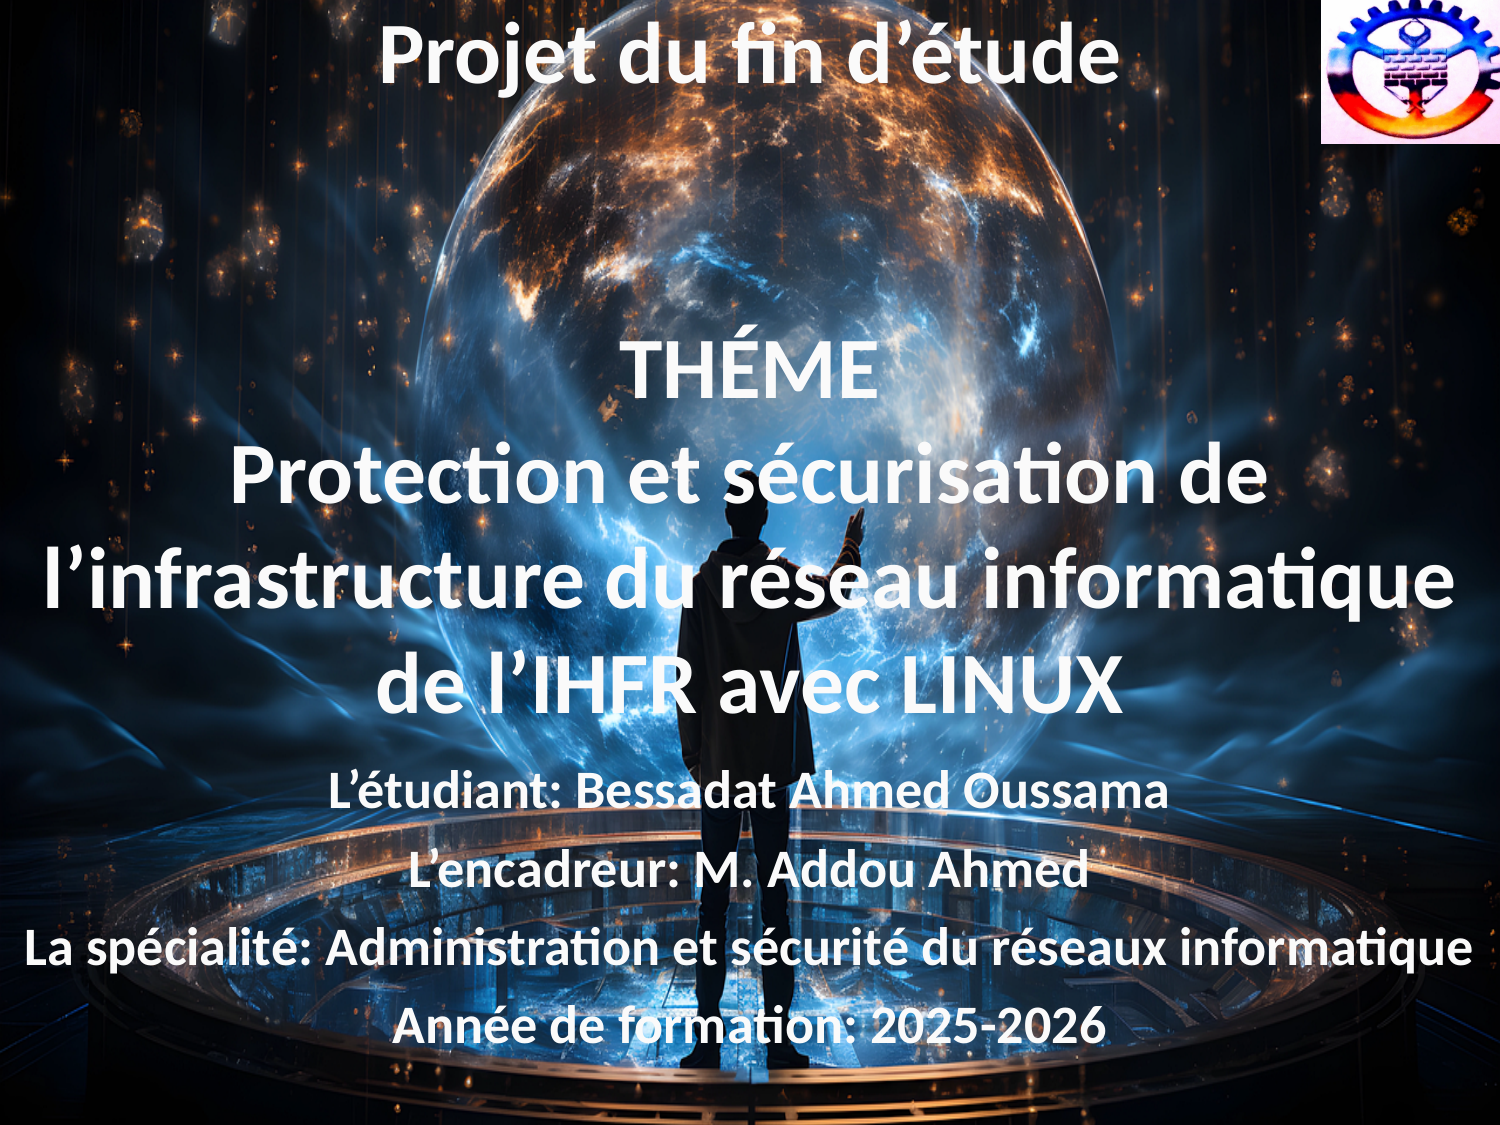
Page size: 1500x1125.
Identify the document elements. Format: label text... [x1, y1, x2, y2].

picture [0, 0, 1500, 243]
picture [0, 1120, 1500, 1125]
picture [1078, 485, 1097, 495]
title Projet du fin d’étude THÉME Protection et sécurisation de l’infrastructure du réseau informatique de l’IHFR avec LINUX [0, 243, 1500, 485]
picture [851, 485, 867, 495]
picture [528, 485, 547, 495]
picture [1192, 485, 1209, 495]
picture [984, 485, 998, 496]
picture [320, 485, 339, 495]
picture [0, 485, 1500, 747]
subtitle L’étudiant: Bessadat Ahmed Oussama L’encadreur: M. Addou Ahmed La spécialité: Administration et sécurité du réseaux informatique Année de formation: 2025-2026 [0, 747, 1500, 1120]
